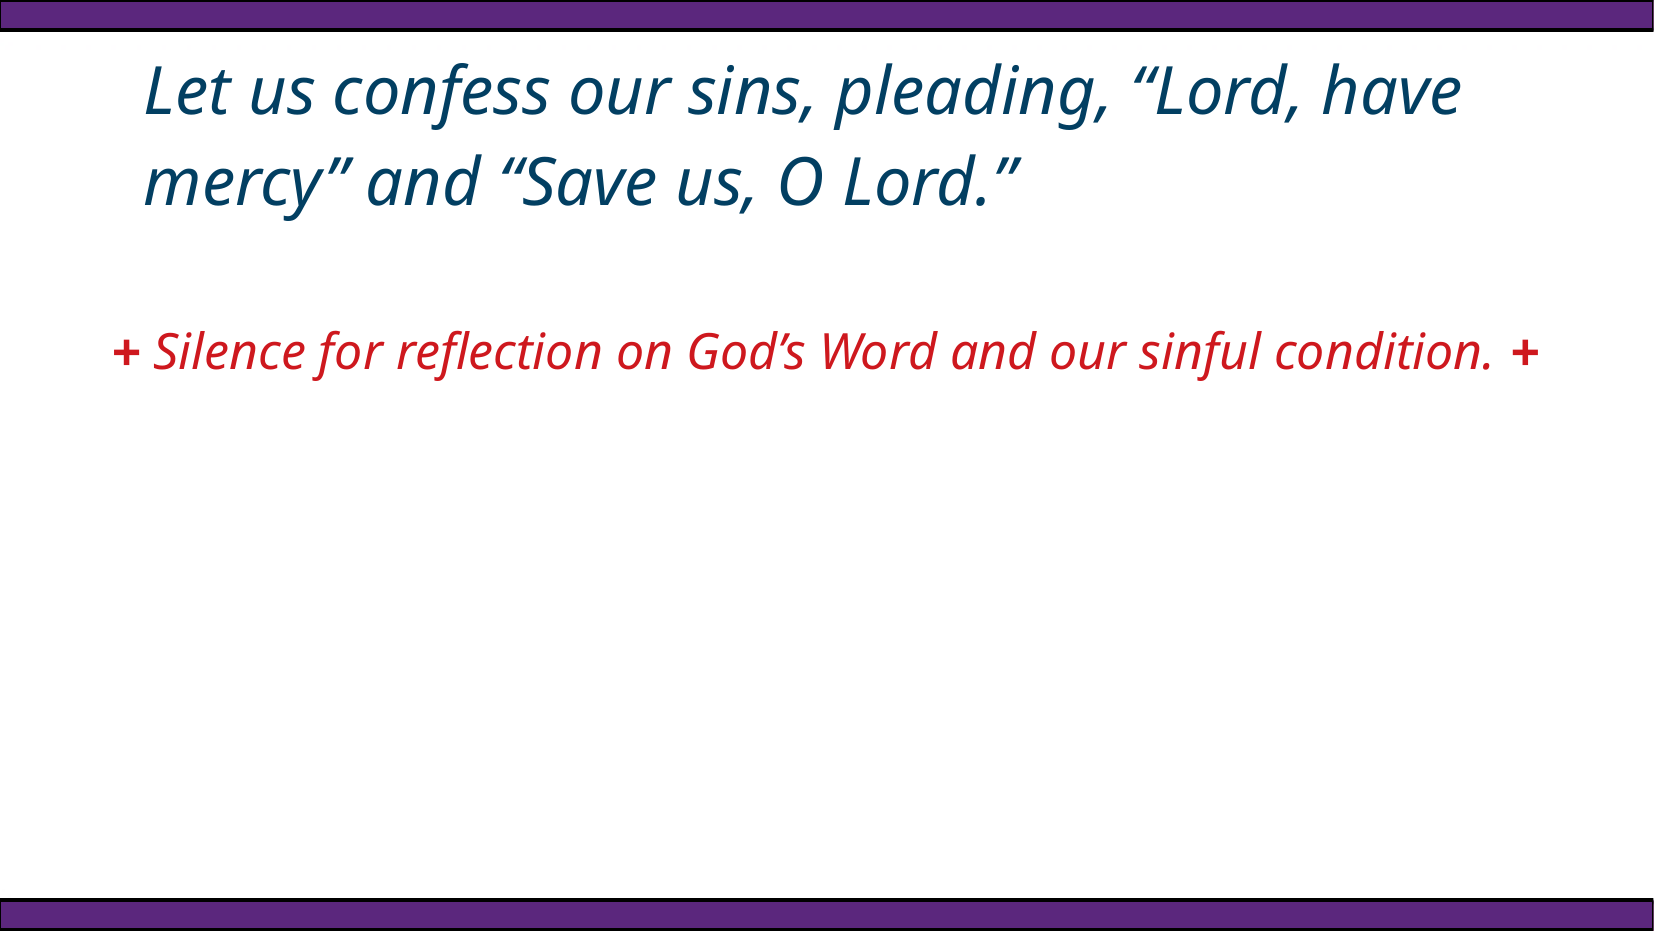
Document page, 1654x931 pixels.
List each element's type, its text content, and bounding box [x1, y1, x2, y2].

text_box Let us confess our sins, pleading, “Lord, have mercy” and “Save us, O Lord.” + Silence for reflection on God’s Word and our sinful condition. + [60, 36, 1591, 421]
text_box [0, 900, 1654, 931]
picture [0, 31, 1654, 900]
text_box [0, 0, 1654, 31]
